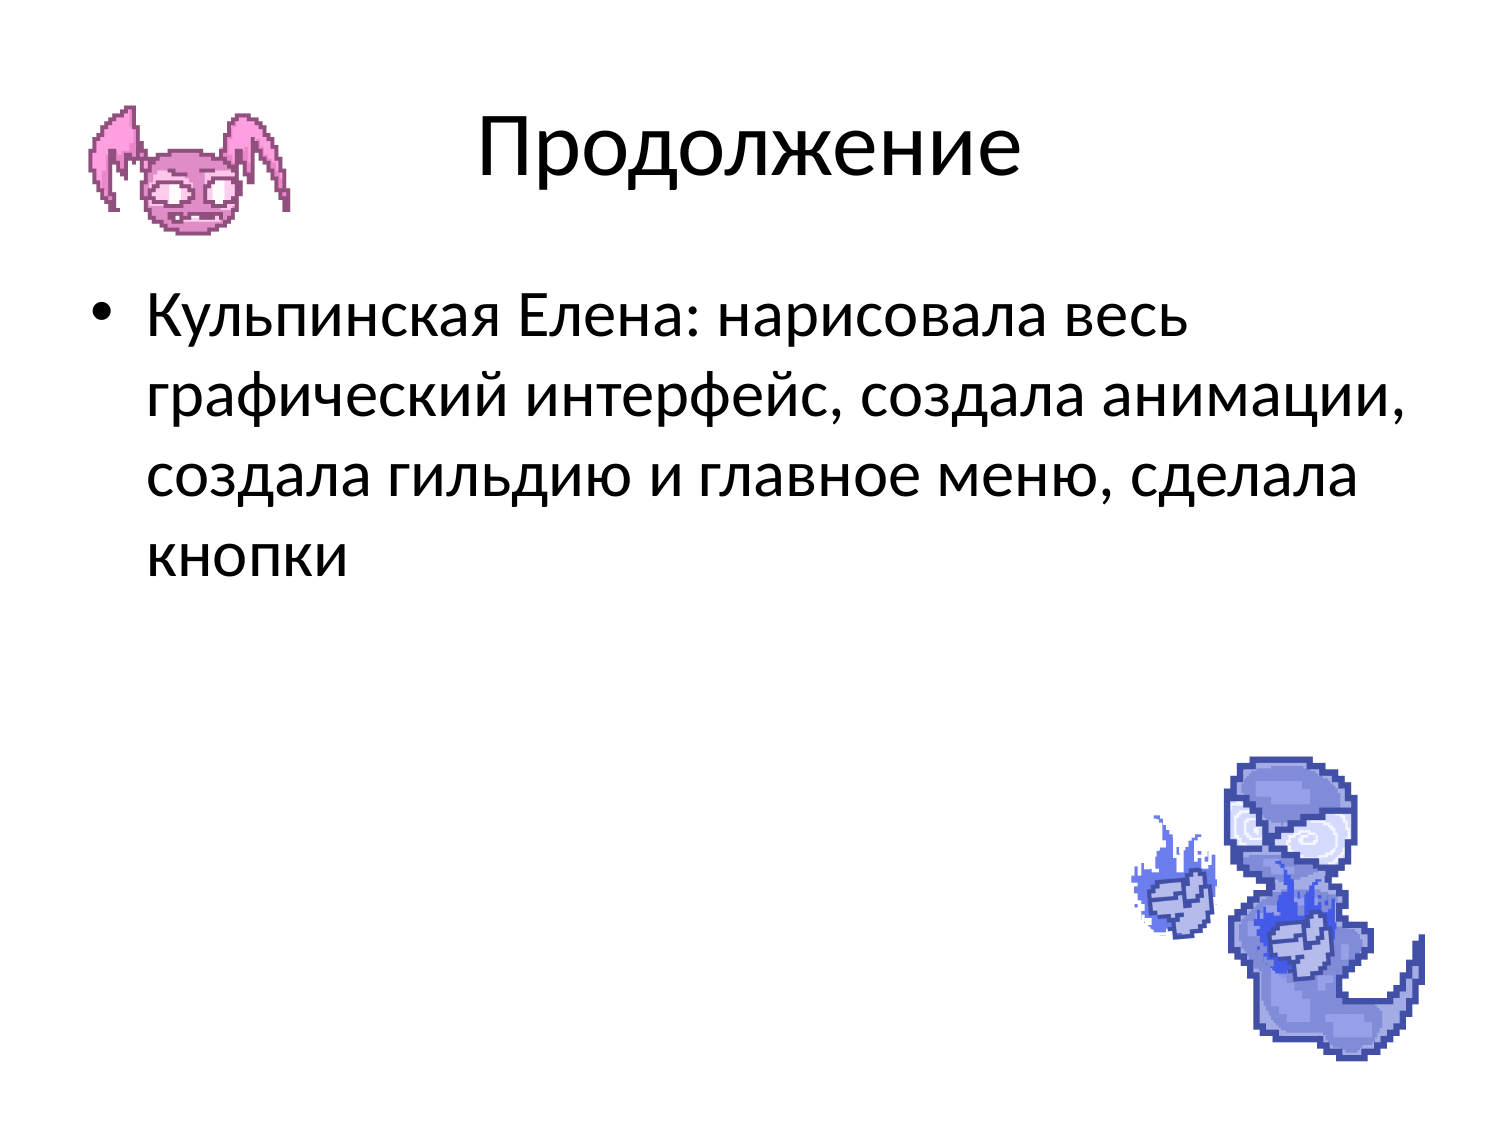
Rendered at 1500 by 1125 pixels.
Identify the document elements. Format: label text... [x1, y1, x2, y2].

list Кульпинская Елена: нарисовала весь графический интерфейс, создала анимации, создала гильдию и главное меню, сделала кнопки [75, 262, 1425, 1005]
title Продолжение [75, 45, 1425, 233]
picture [76, 66, 304, 293]
picture [1104, 715, 1470, 1082]
